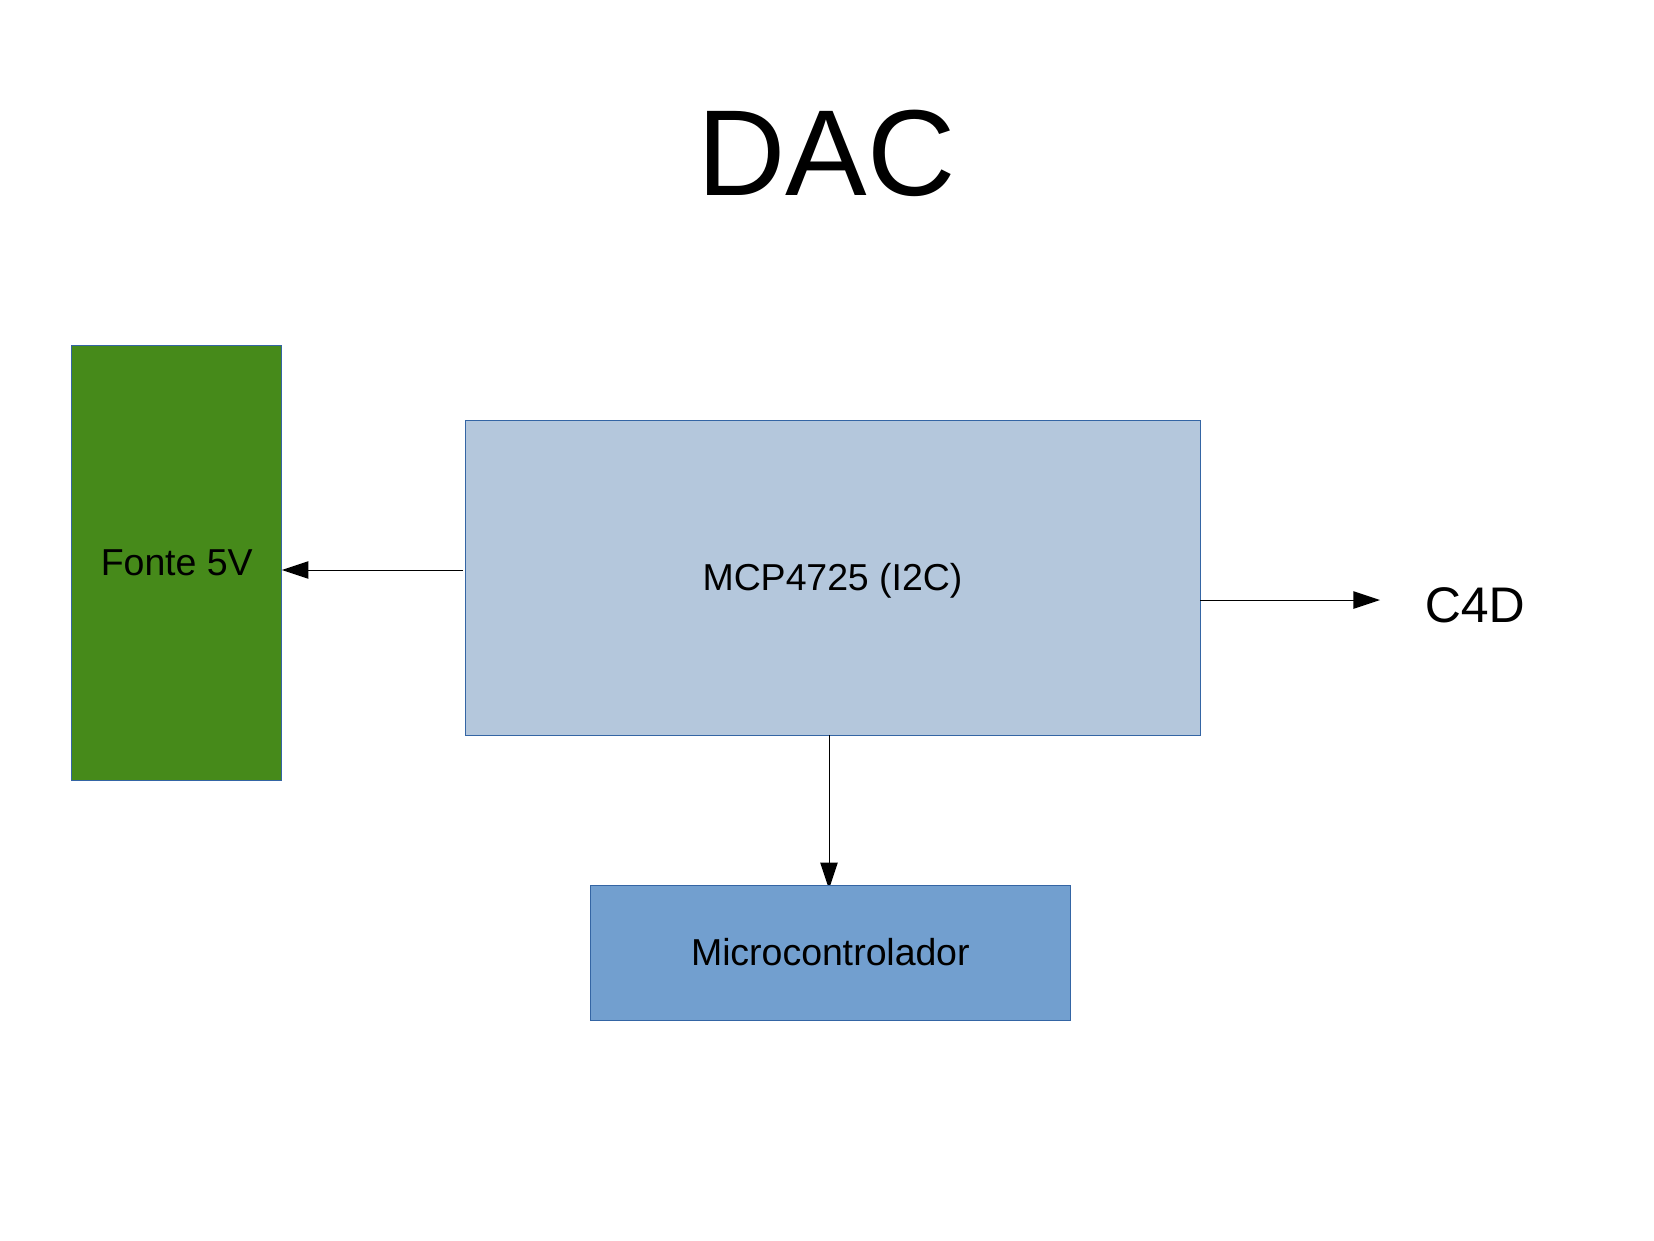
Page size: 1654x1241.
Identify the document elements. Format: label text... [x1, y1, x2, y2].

text_box Fonte 5V [71, 345, 282, 781]
text_box MCP4725 (I2C) [465, 420, 1201, 736]
text_box Microcontrolador [590, 885, 1071, 1021]
text_box C4D [1410, 570, 1621, 641]
title DAC [82, 49, 1571, 257]
